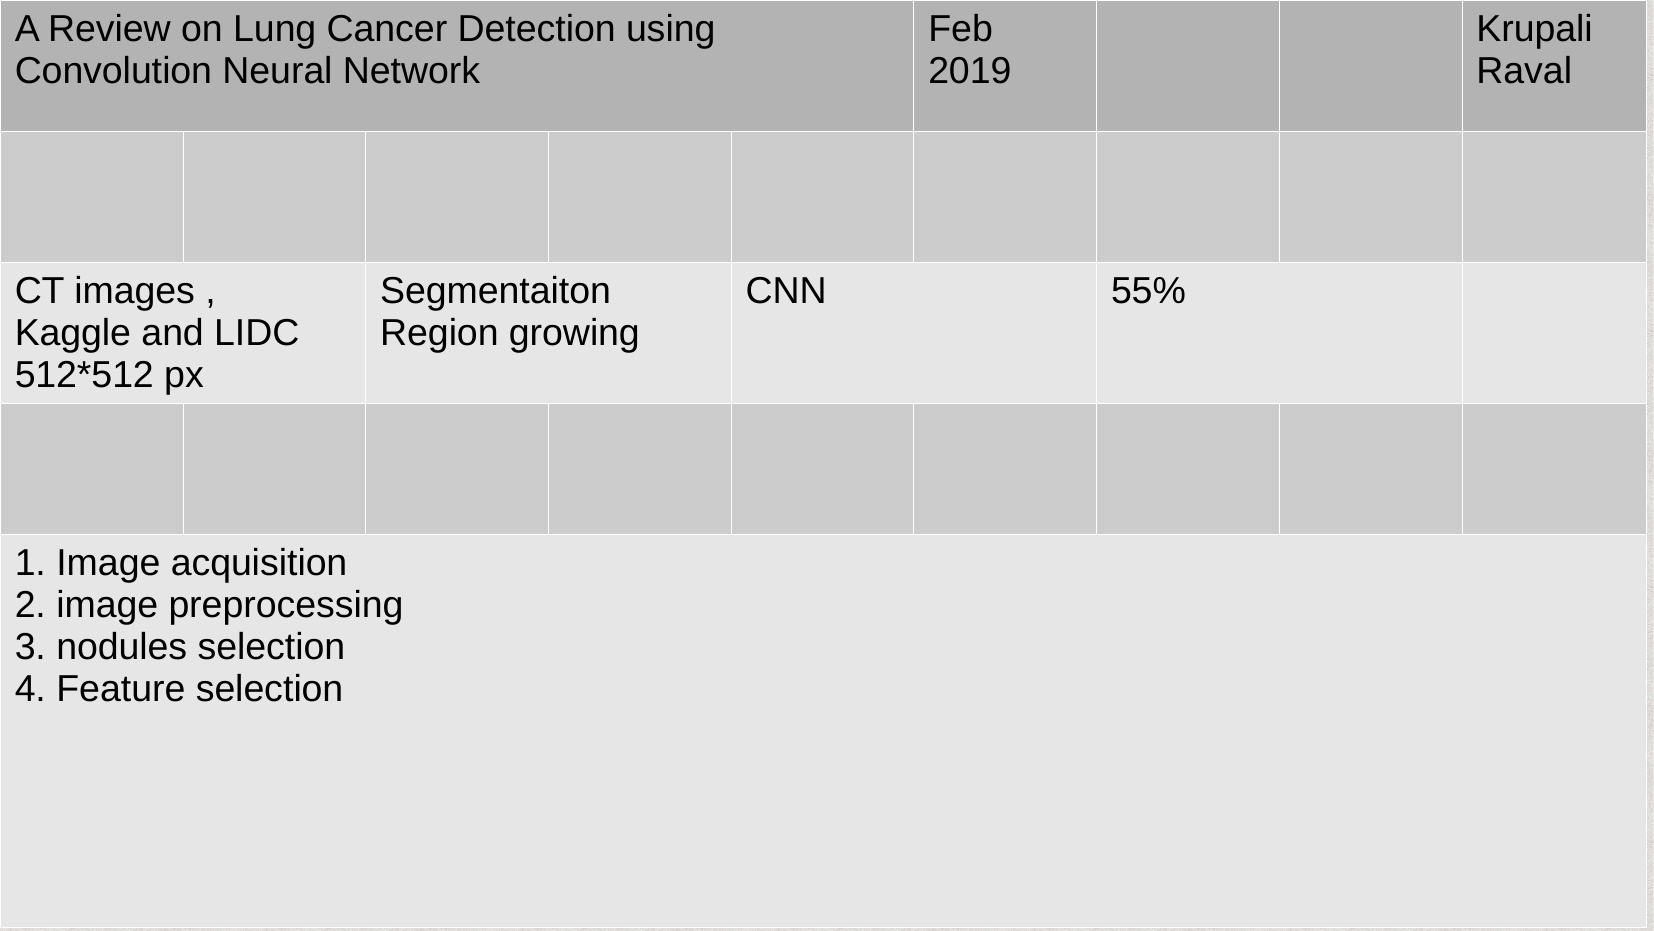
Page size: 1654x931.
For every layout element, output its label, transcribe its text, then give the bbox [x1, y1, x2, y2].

table_cell [1280, 404, 1462, 534]
table_cell 1. Image acquisition 2. image preprocessing 3. nodules selection 4. Feature selection [1, 535, 1646, 927]
table_cell [1097, 132, 1279, 262]
table_header Feb 2019 [914, 1, 1096, 131]
table_cell [1280, 132, 1462, 262]
table_cell [1463, 263, 1646, 403]
table_cell [1463, 132, 1646, 262]
table_cell [732, 132, 913, 262]
table_header [1280, 1, 1462, 131]
table_cell [184, 404, 365, 534]
table_header A Review on Lung Cancer Detection using Convolution Neural Network [1, 1, 913, 131]
table_header [1097, 1, 1279, 131]
picture [0, 0, 1654, 931]
table_cell [1, 132, 183, 262]
table_cell [366, 404, 548, 534]
table_header Krupali Raval [1463, 1, 1646, 131]
table_cell [184, 132, 365, 262]
table_cell 55% [1097, 263, 1462, 403]
table_cell [366, 132, 548, 262]
table_cell CNN [732, 263, 1096, 403]
table_cell [732, 404, 913, 534]
table_cell [549, 132, 731, 262]
table_cell [1, 404, 183, 534]
table_cell [1097, 404, 1279, 534]
table_cell [914, 132, 1096, 262]
table_cell [549, 404, 731, 534]
table_cell [1463, 404, 1646, 534]
table_cell Segmentaiton Region growing [366, 263, 731, 403]
table_cell CT images , Kaggle and LIDC 512*512 px [1, 263, 365, 403]
table_cell [914, 404, 1096, 534]
